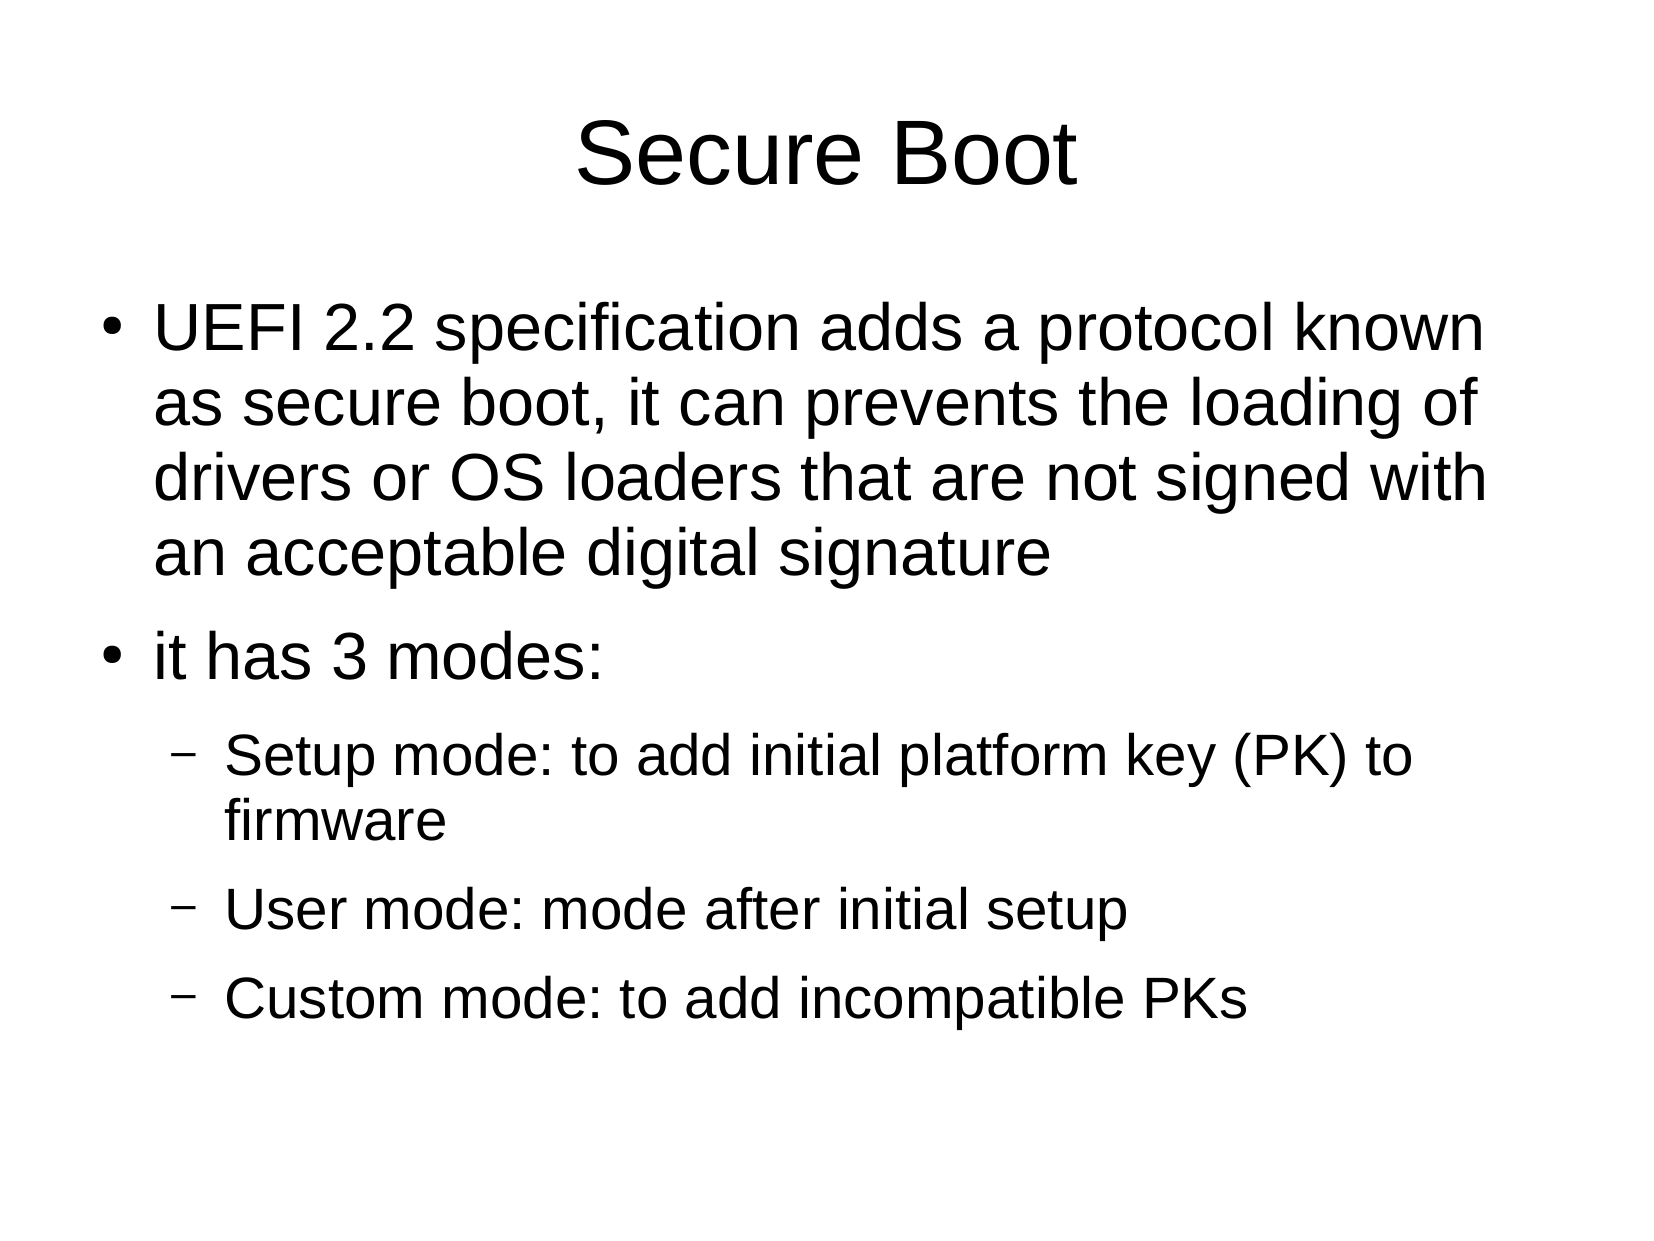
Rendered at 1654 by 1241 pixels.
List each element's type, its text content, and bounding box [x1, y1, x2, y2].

list UEFI 2.2 specification adds a protocol known as secure boot, it can prevents the loading of drivers or OS loaders that are not signed with an acceptable digital signature it has 3 modes: Setup mode: to add initial platform key (PK) to firmware User mode: mode after initial setup Custom mode: to add incompatible PKs [82, 290, 1538, 1111]
title Secure Boot [82, 49, 1571, 257]
